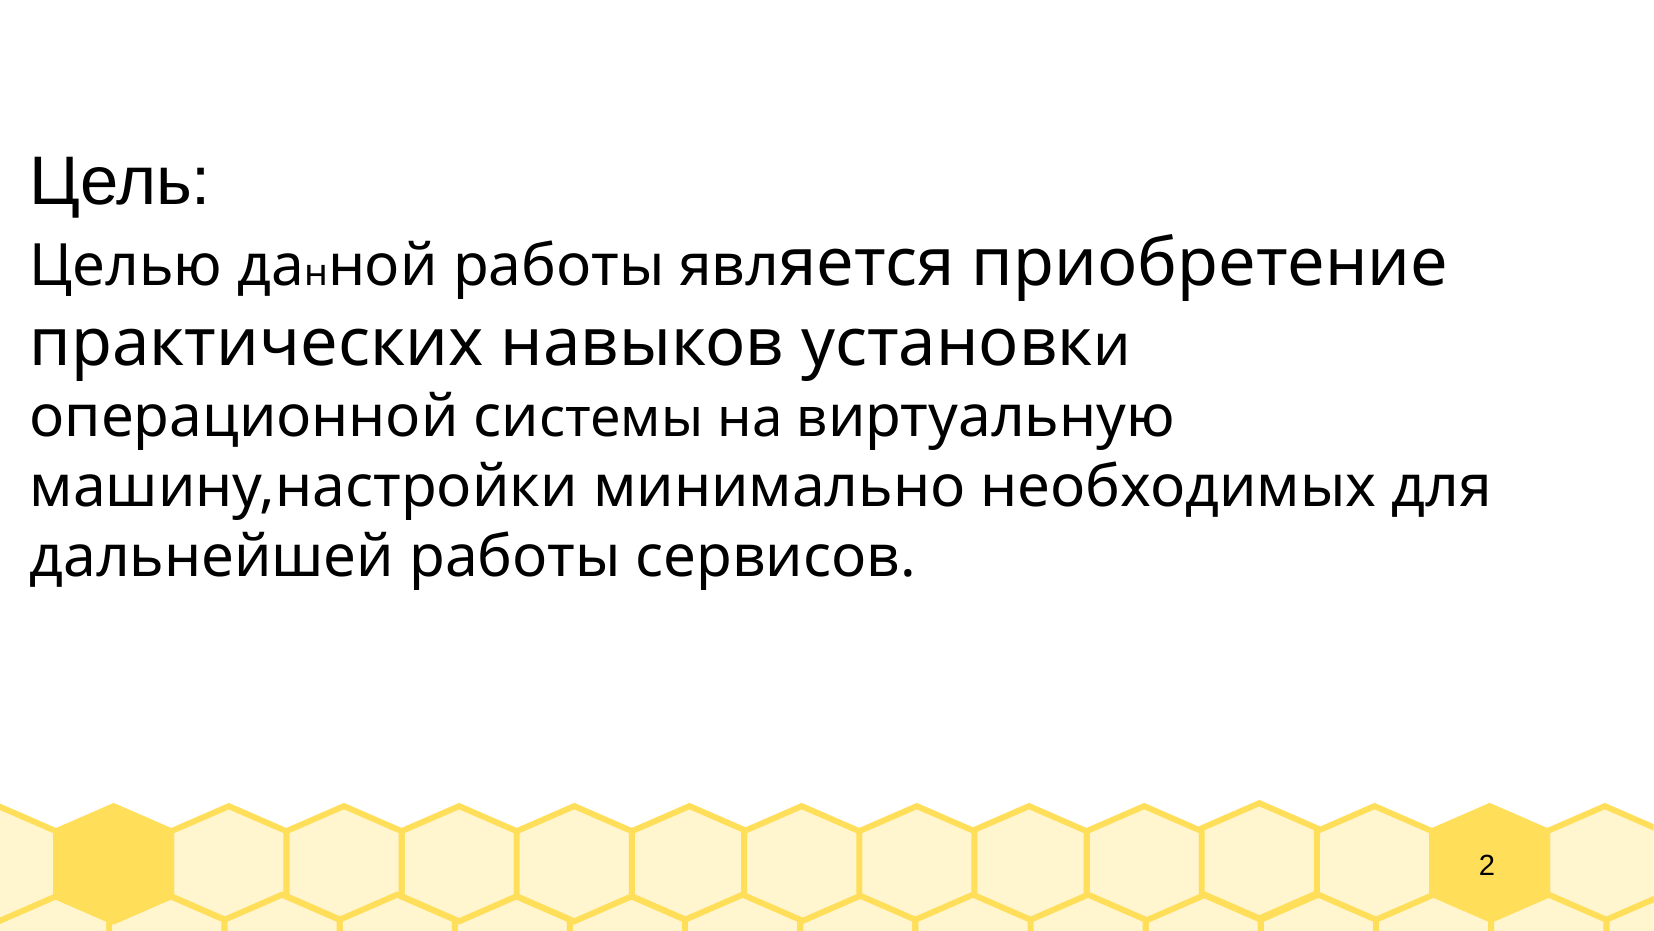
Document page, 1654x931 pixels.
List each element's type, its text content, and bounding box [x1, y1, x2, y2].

title Цель: Целью данной работы является приобретение практических навыков установки операционной системы на виртуальную машину,настройки минимально необходимых для дальнейшей работы сервисов. [29, 108, 1506, 616]
